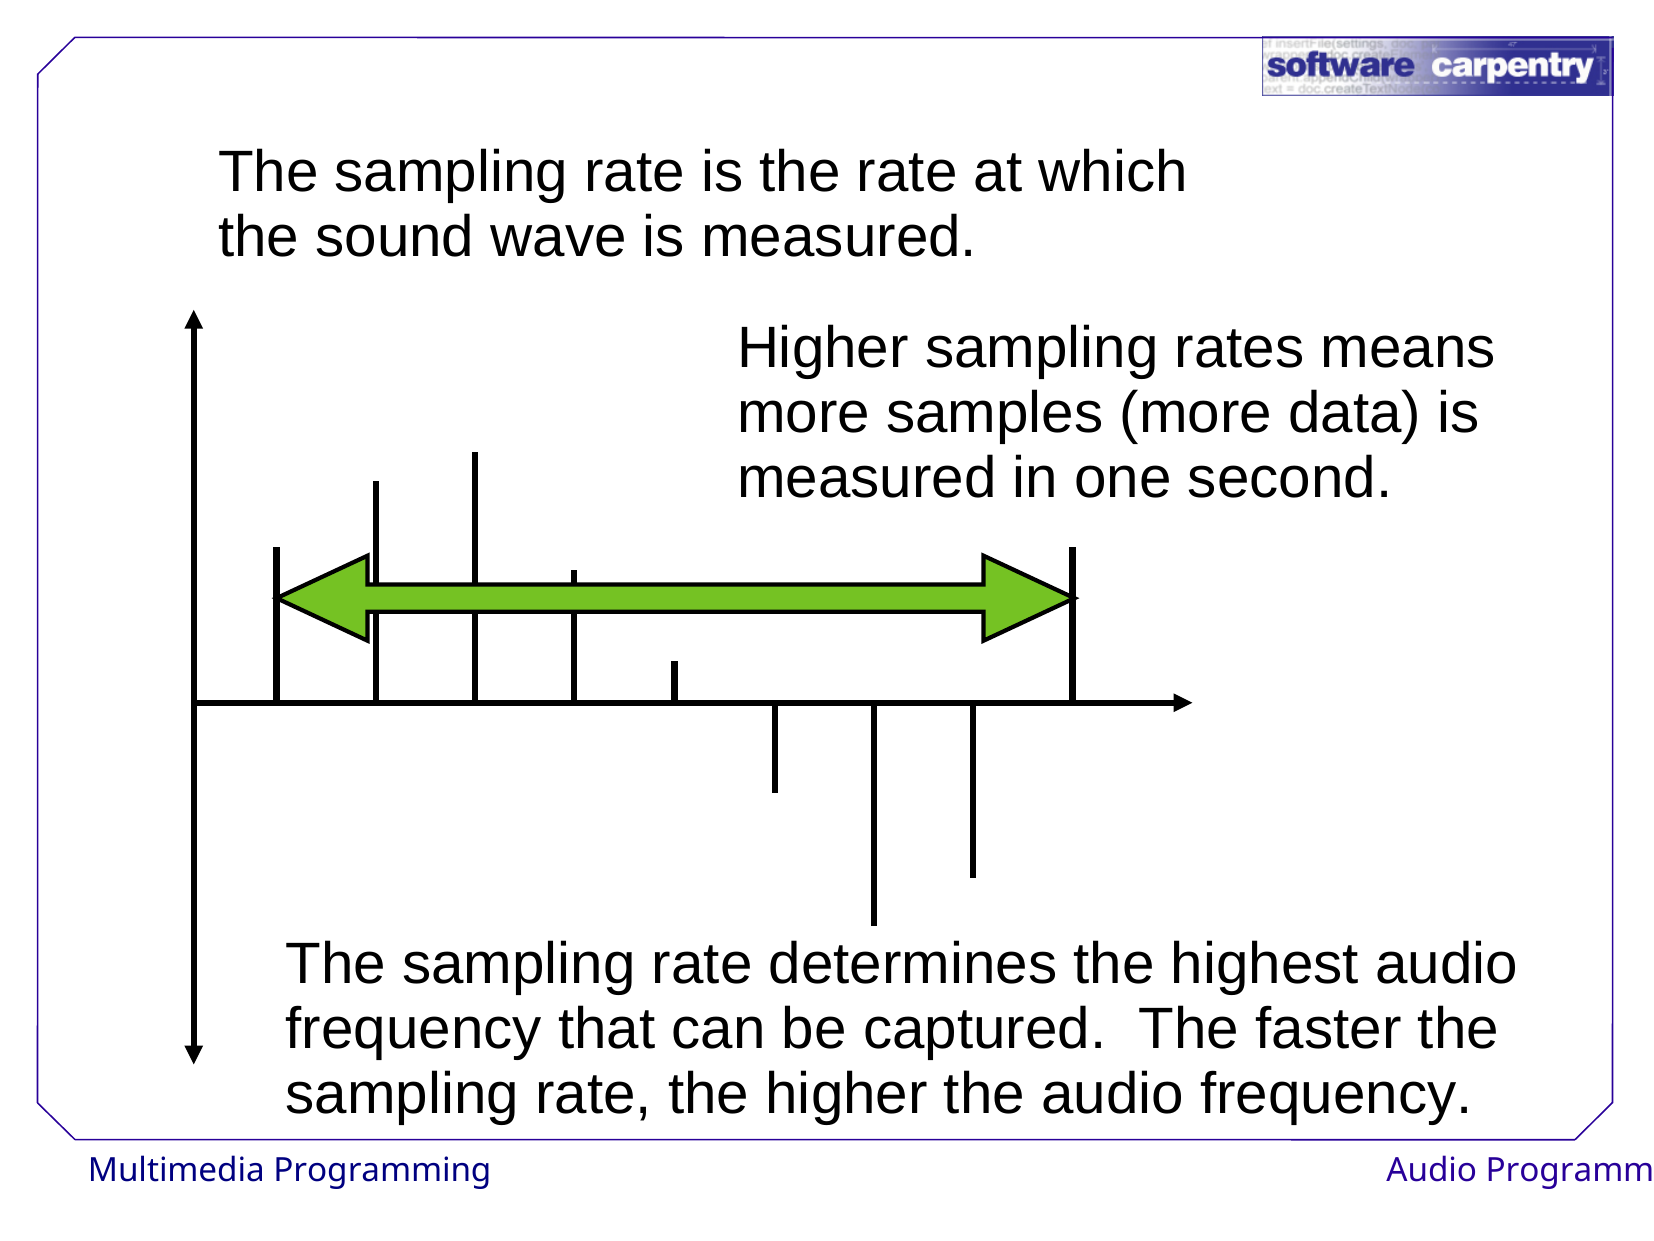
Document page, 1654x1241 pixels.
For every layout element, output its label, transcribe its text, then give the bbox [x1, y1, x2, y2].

text_box Higher sampling rates means more samples (more data) is measured in one second. [737, 308, 1504, 518]
text_box The sampling rate determines the highest audio frequency that can be captured. The faster the sampling rate, the higher the audio frequency. [285, 891, 1621, 1167]
text_box [276, 555, 1075, 641]
text_box The sampling rate is the rate at which the sound wave is measured. [218, 132, 1254, 276]
picture [1262, 36, 1614, 96]
